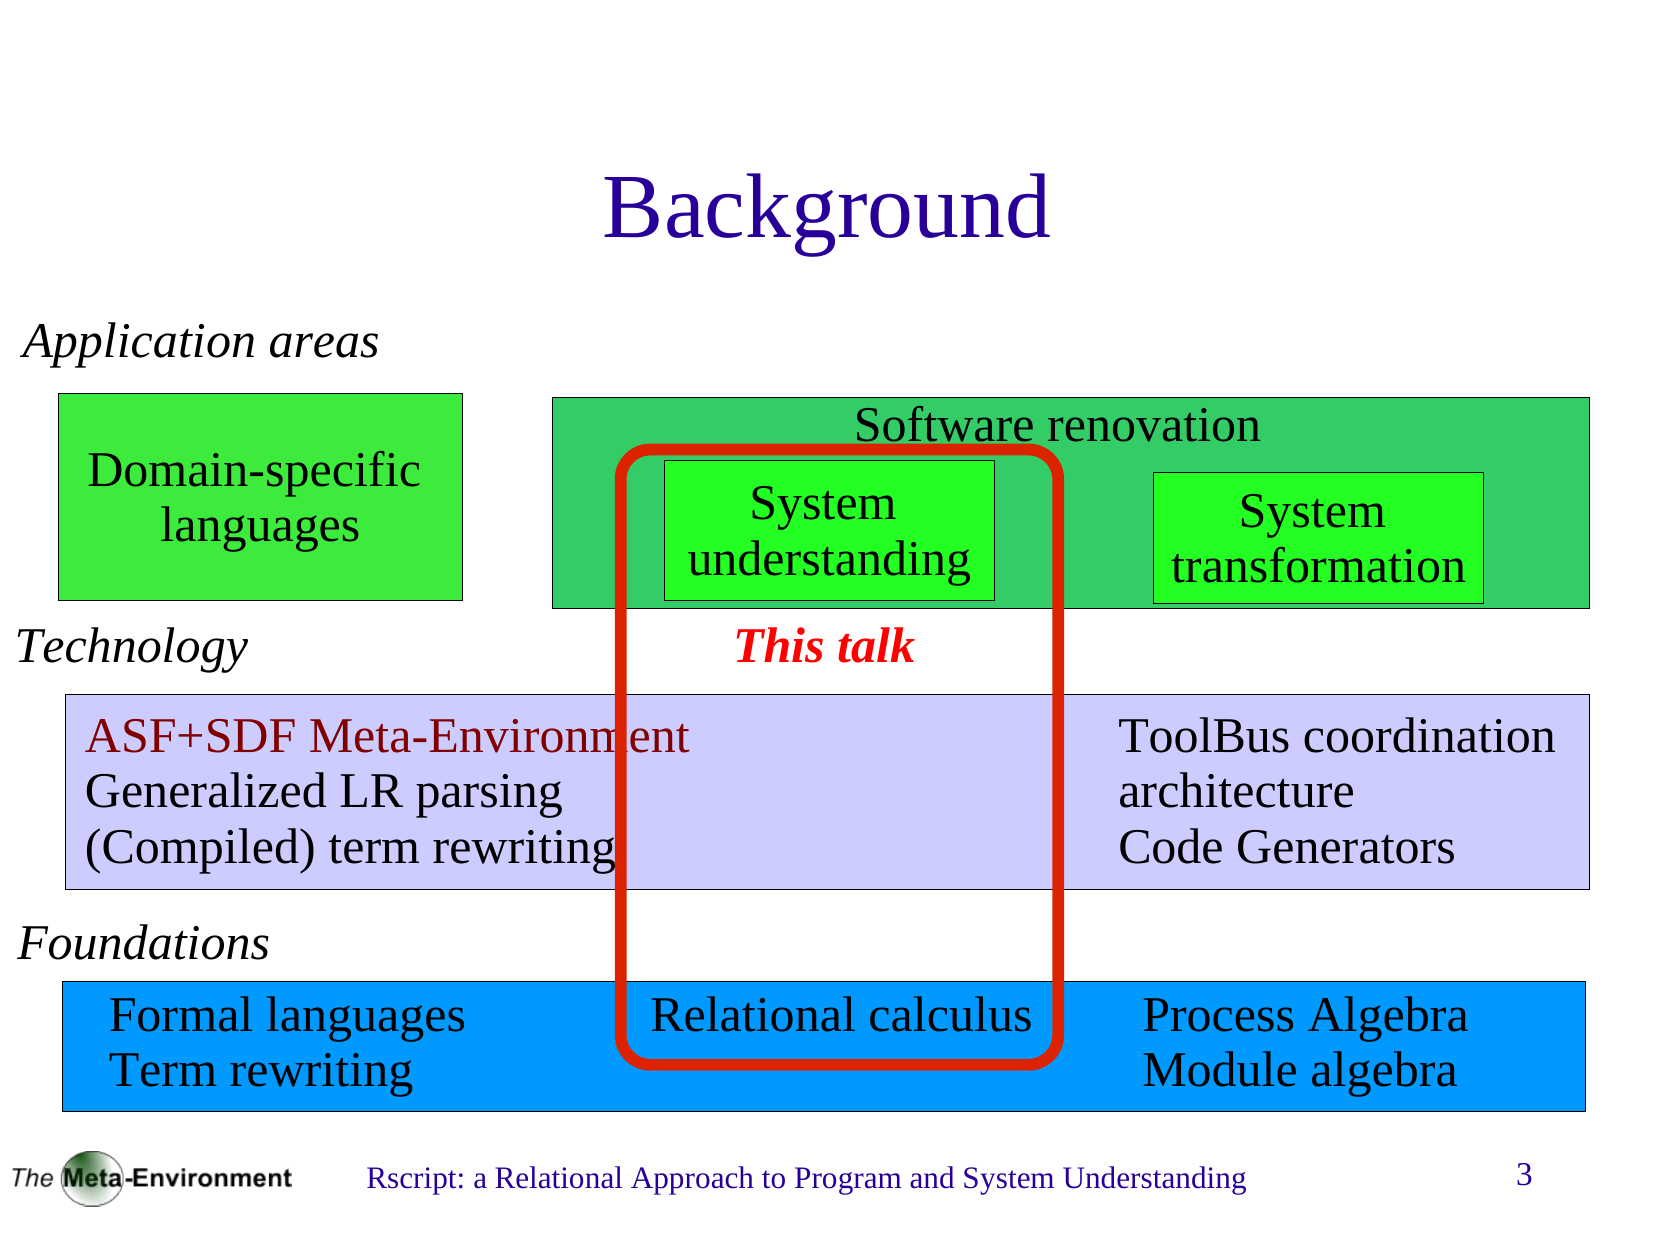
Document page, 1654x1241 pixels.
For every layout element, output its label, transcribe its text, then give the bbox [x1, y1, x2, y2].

text_box This talk [733, 617, 927, 683]
text_box [552, 397, 853, 609]
text_box ASF+SDF Meta-Environment ToolBus coordination Generalized LR parsing architecture (Compiled) term rewriting Code Generators [84, 708, 614, 934]
text_box [1065, 981, 1586, 1112]
text_box Formal languages Relational calculus Process Algebra Term rewriting Module algebra [108, 986, 1523, 1212]
picture [12, 1151, 108, 1207]
text_box [627, 456, 1052, 609]
text_box Domain-specific languages [58, 393, 463, 601]
text_box [627, 981, 1052, 986]
text_box System understanding [664, 460, 995, 601]
text_box Technology [14, 617, 259, 678]
title Background [121, 102, 1534, 311]
text_box [62, 981, 614, 1112]
text_box [1065, 694, 1590, 890]
text_box [65, 694, 614, 890]
text_box Foundations [17, 914, 281, 975]
text_box Software renovation [853, 396, 1286, 457]
text_box System transformation [1153, 472, 1484, 604]
text_box ASF+SDF Meta-Environment ToolBus coordination Generalized LR parsing architecture (Compiled) term rewriting Code Generators [1065, 708, 1567, 934]
text_box [1058, 397, 1590, 609]
text_box [627, 694, 1052, 708]
text_box ASF+SDF Meta-Environment ToolBus coordination Generalized LR parsing architecture (Compiled) term rewriting Code Generators [627, 708, 1052, 934]
text_box Formal languages Relational calculus Process Algebra Term rewriting Module algebra [627, 986, 1052, 1058]
text_box Application areas [22, 312, 395, 373]
